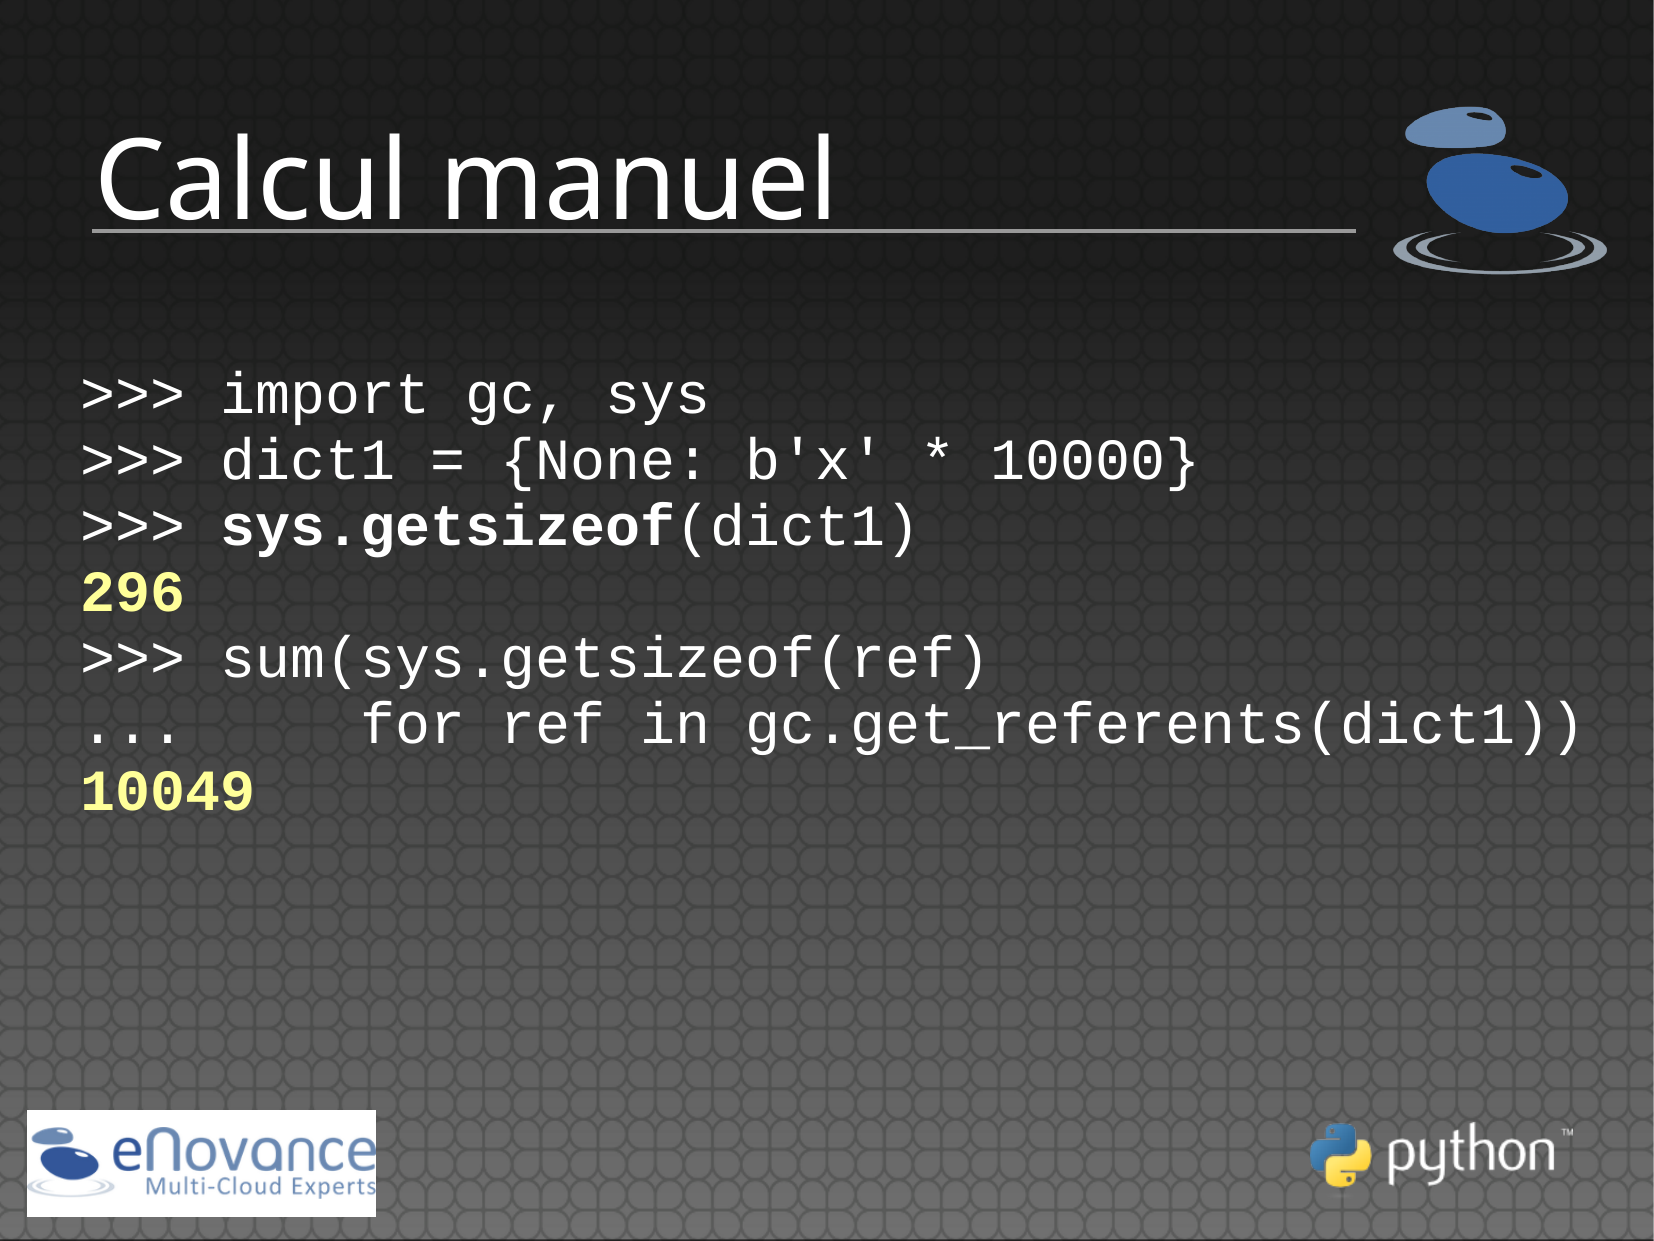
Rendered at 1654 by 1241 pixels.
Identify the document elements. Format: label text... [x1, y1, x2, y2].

title Calcul manuel [94, 100, 1426, 251]
picture [0, 0, 1654, 1241]
list >>> import gc, sys >>> dict1 = {None: b'x' * 10000} >>> sys.getsizeof(dict1) 296 >>> sum(sys.getsizeof(ref) ... for ref in gc.get_referents(dict1)) 10049 [80, 365, 1612, 1011]
